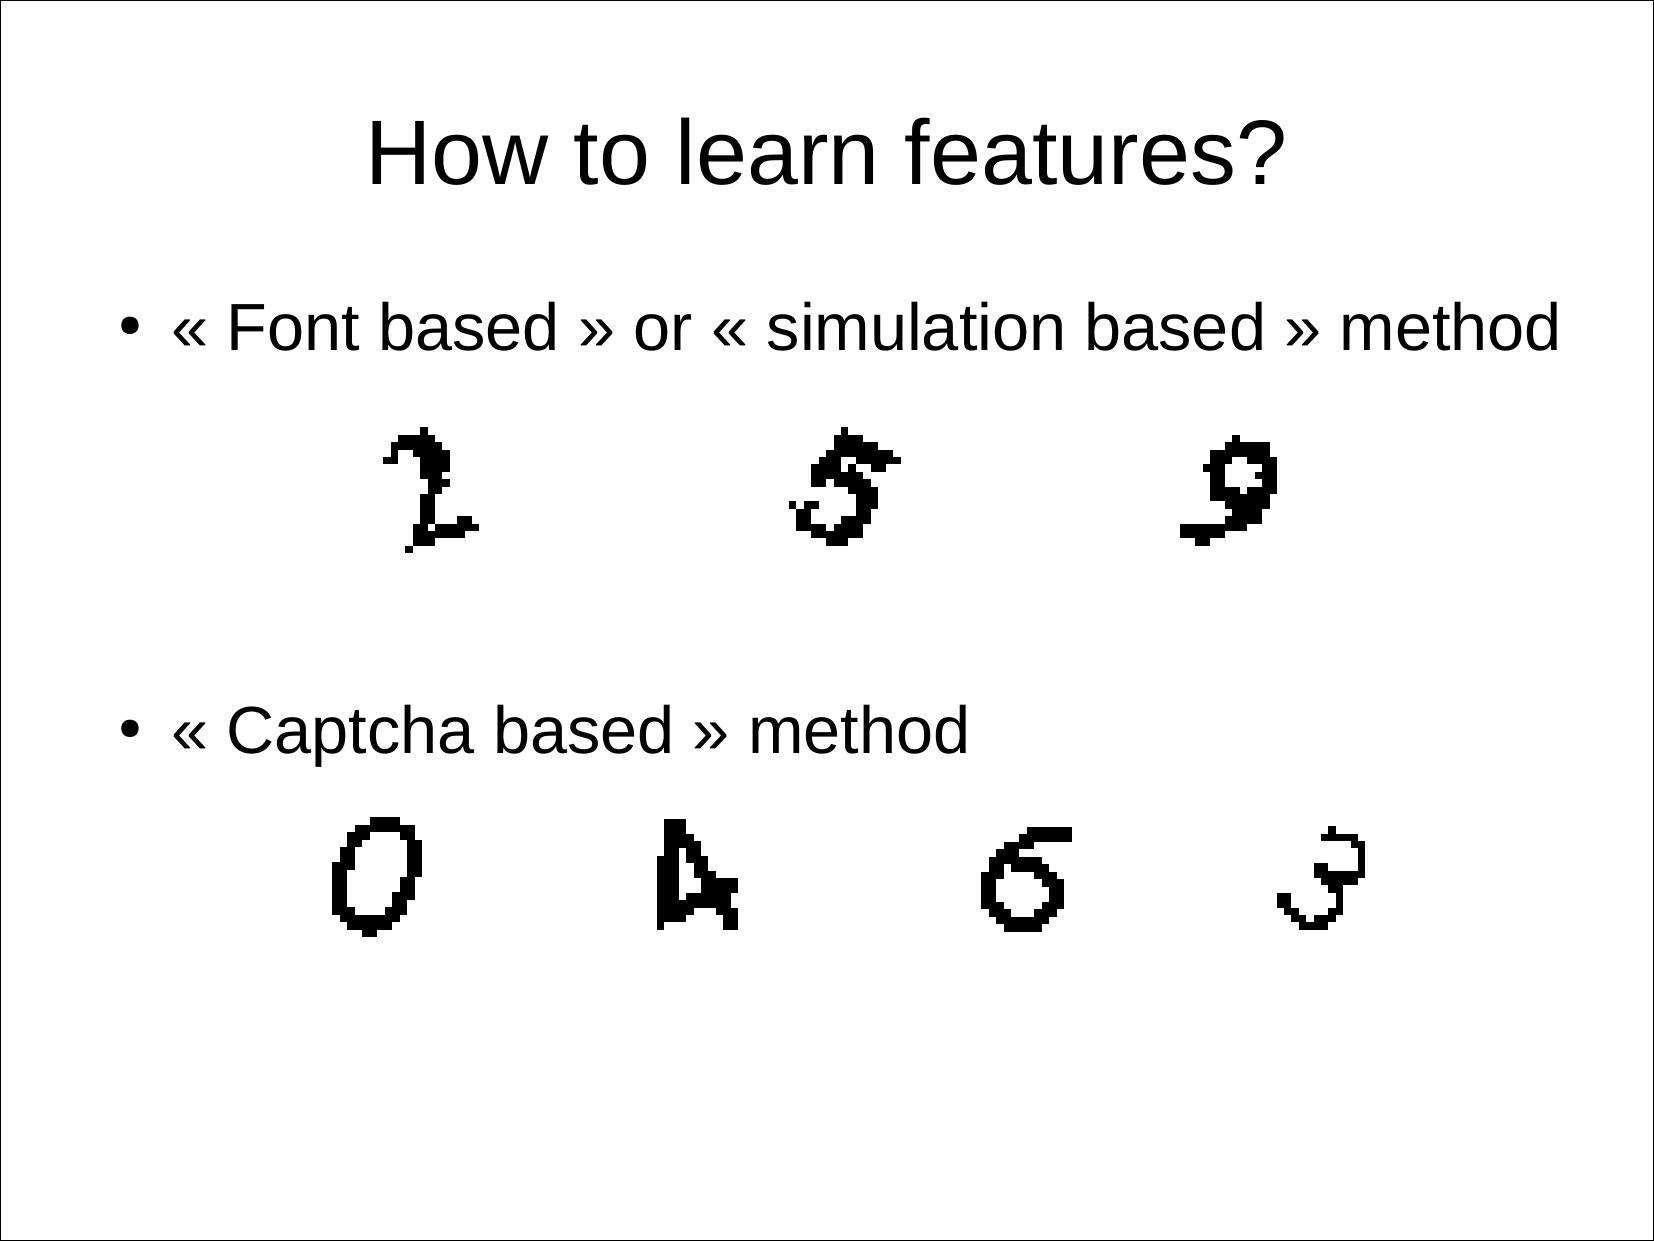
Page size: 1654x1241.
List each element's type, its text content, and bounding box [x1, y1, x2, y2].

picture [1240, 797, 1388, 945]
picture [295, 795, 445, 945]
picture [1151, 413, 1300, 562]
picture [354, 413, 502, 562]
list « Font based » or « simulation based » method « Captcha based » method [82, 290, 1571, 1094]
picture [767, 413, 916, 562]
title How to learn features? [82, 49, 1571, 257]
picture [944, 797, 1095, 947]
picture [620, 797, 768, 945]
